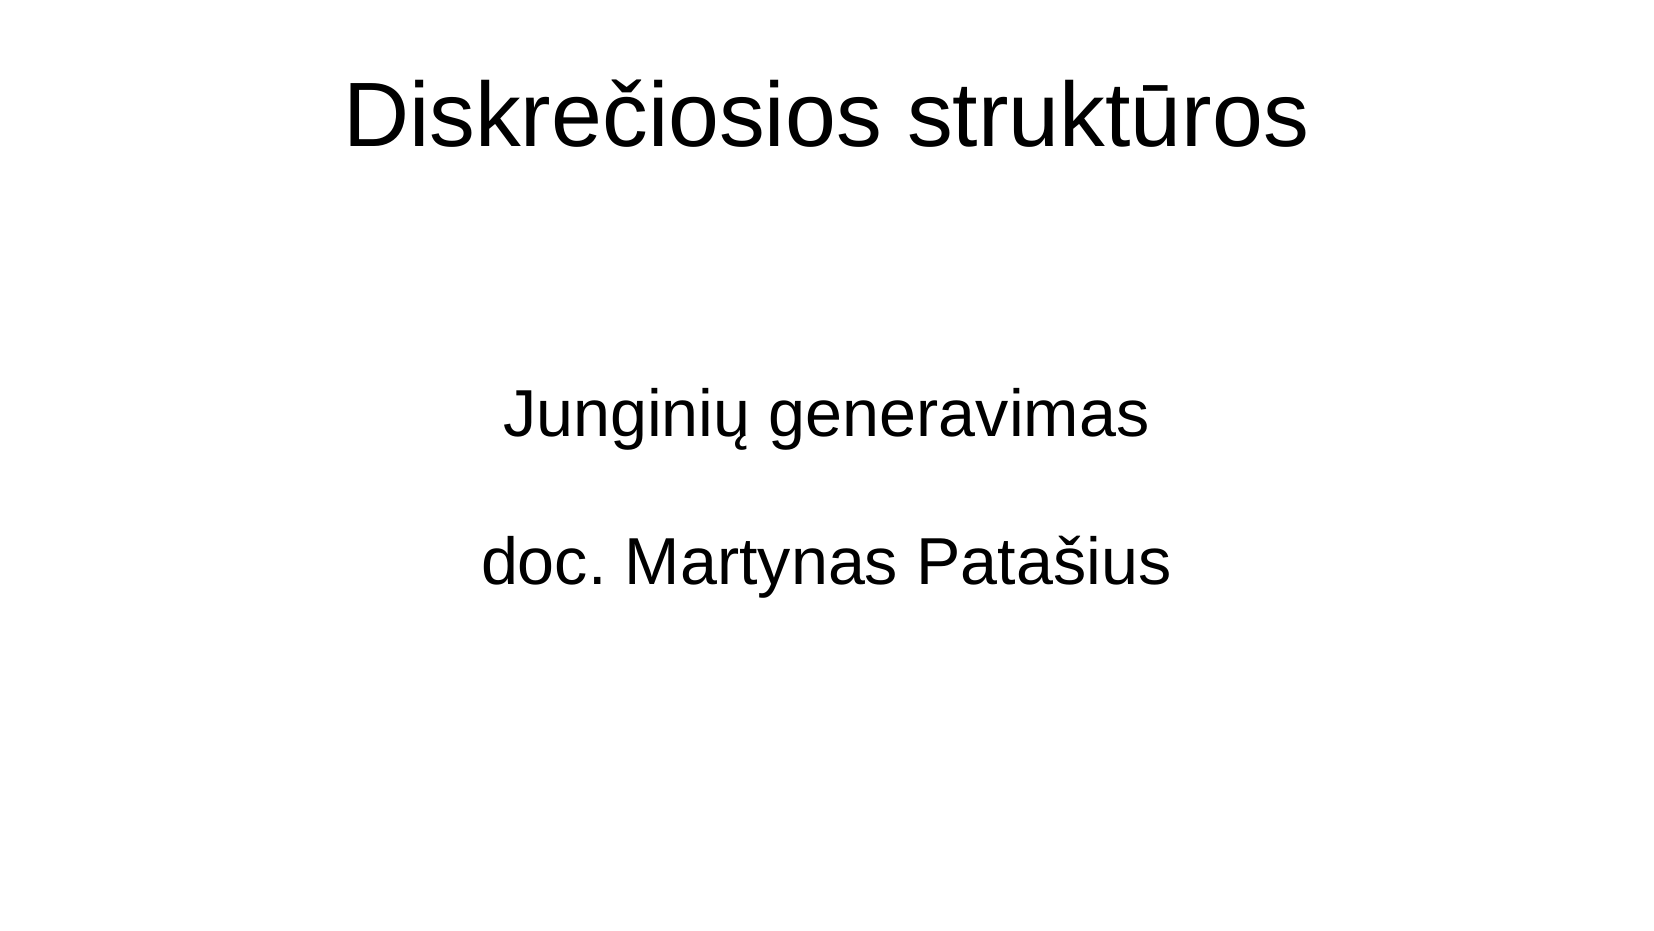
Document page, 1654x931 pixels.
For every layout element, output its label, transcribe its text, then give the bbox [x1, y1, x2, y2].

title Diskrečiosios struktūros [82, 36, 1571, 193]
subtitle Junginių generavimas doc. Martynas Patašius [82, 217, 1571, 757]
